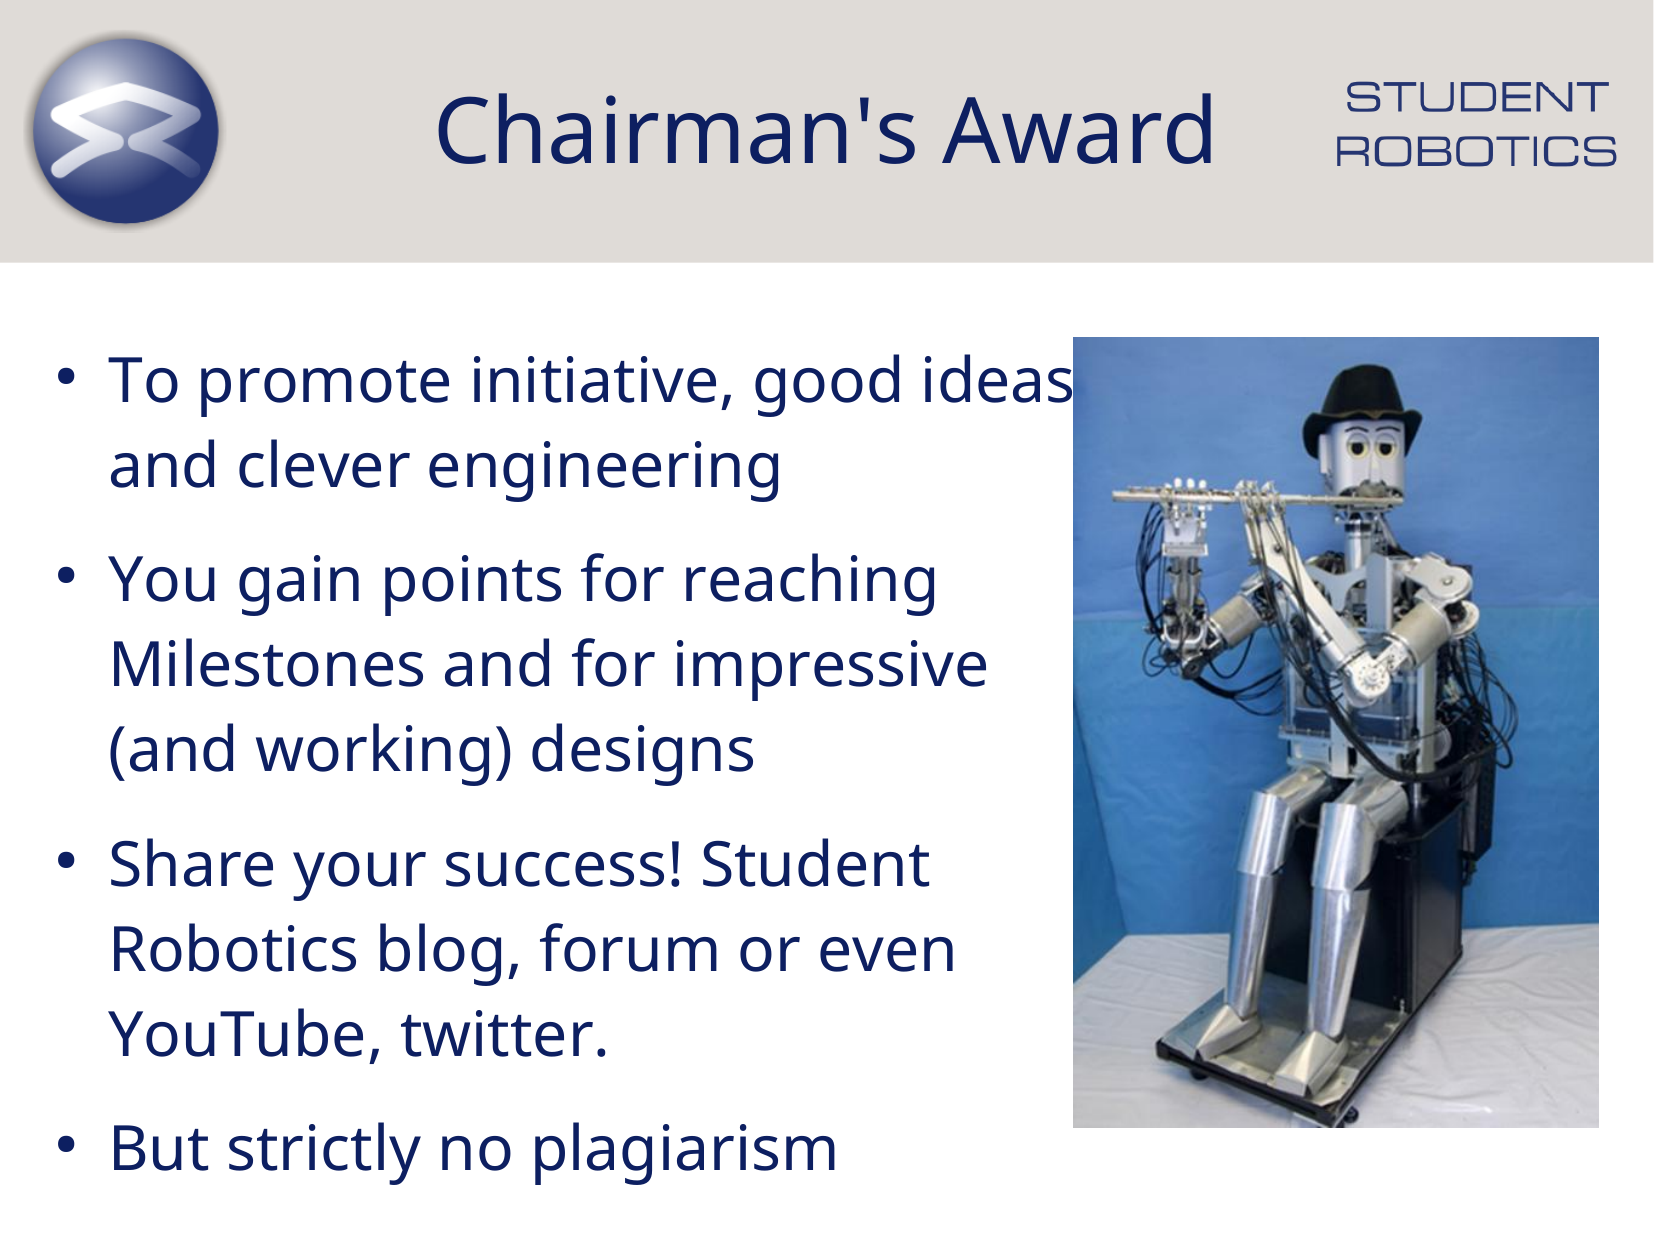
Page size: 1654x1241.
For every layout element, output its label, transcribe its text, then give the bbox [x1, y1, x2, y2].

picture [1571, 68, 1633, 174]
title Chairman's Award [82, 0, 1571, 257]
picture [9, 19, 82, 245]
list To promote initiative, good ideas and clever engineering You gain points for reaching Milestones and for impressive (and working) designs Share your success! Student Robotics blog, forum or even YouTube, twitter. But strictly no plagiarism [37, 335, 1126, 1123]
picture [1073, 337, 1599, 1128]
